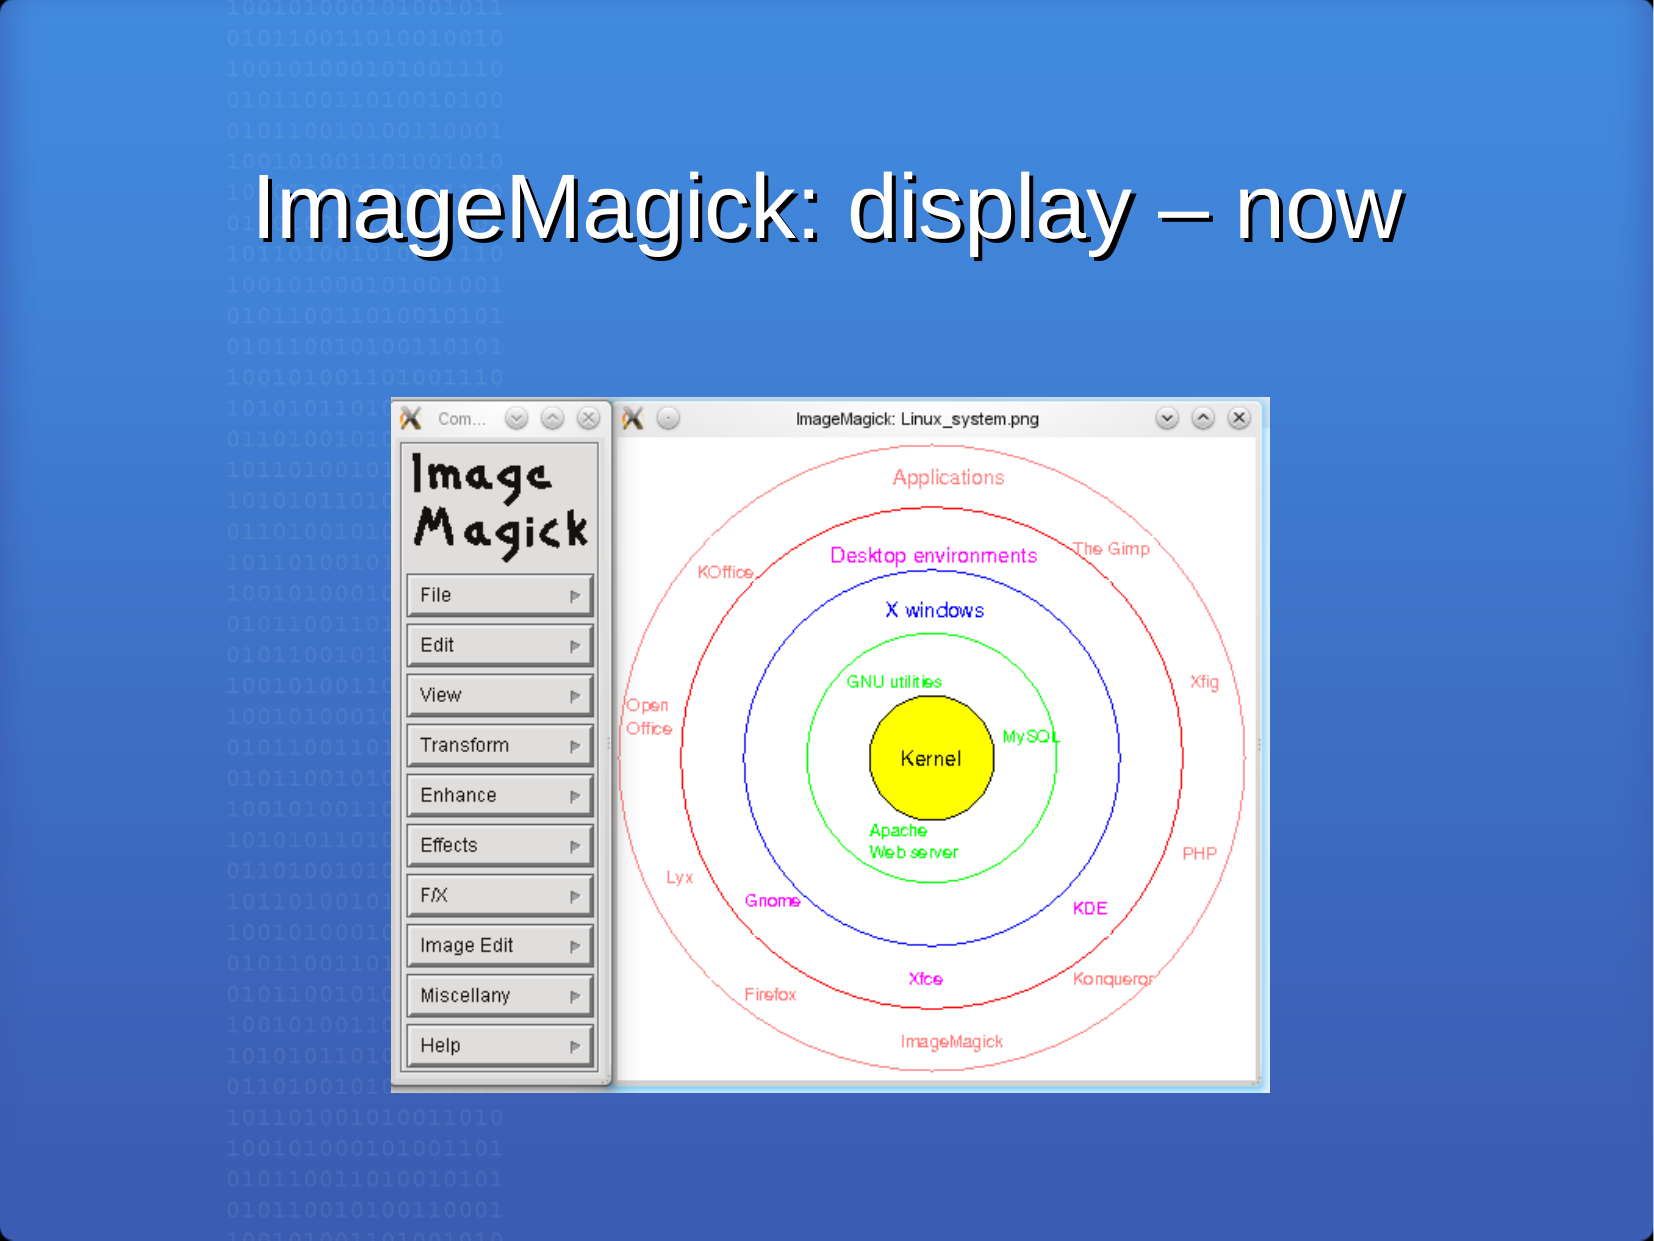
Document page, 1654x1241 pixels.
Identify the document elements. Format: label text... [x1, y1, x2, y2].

chart [121, 344, 1534, 1127]
picture [0, 0, 1654, 1241]
title ImageMagick: display – now [121, 110, 1534, 303]
